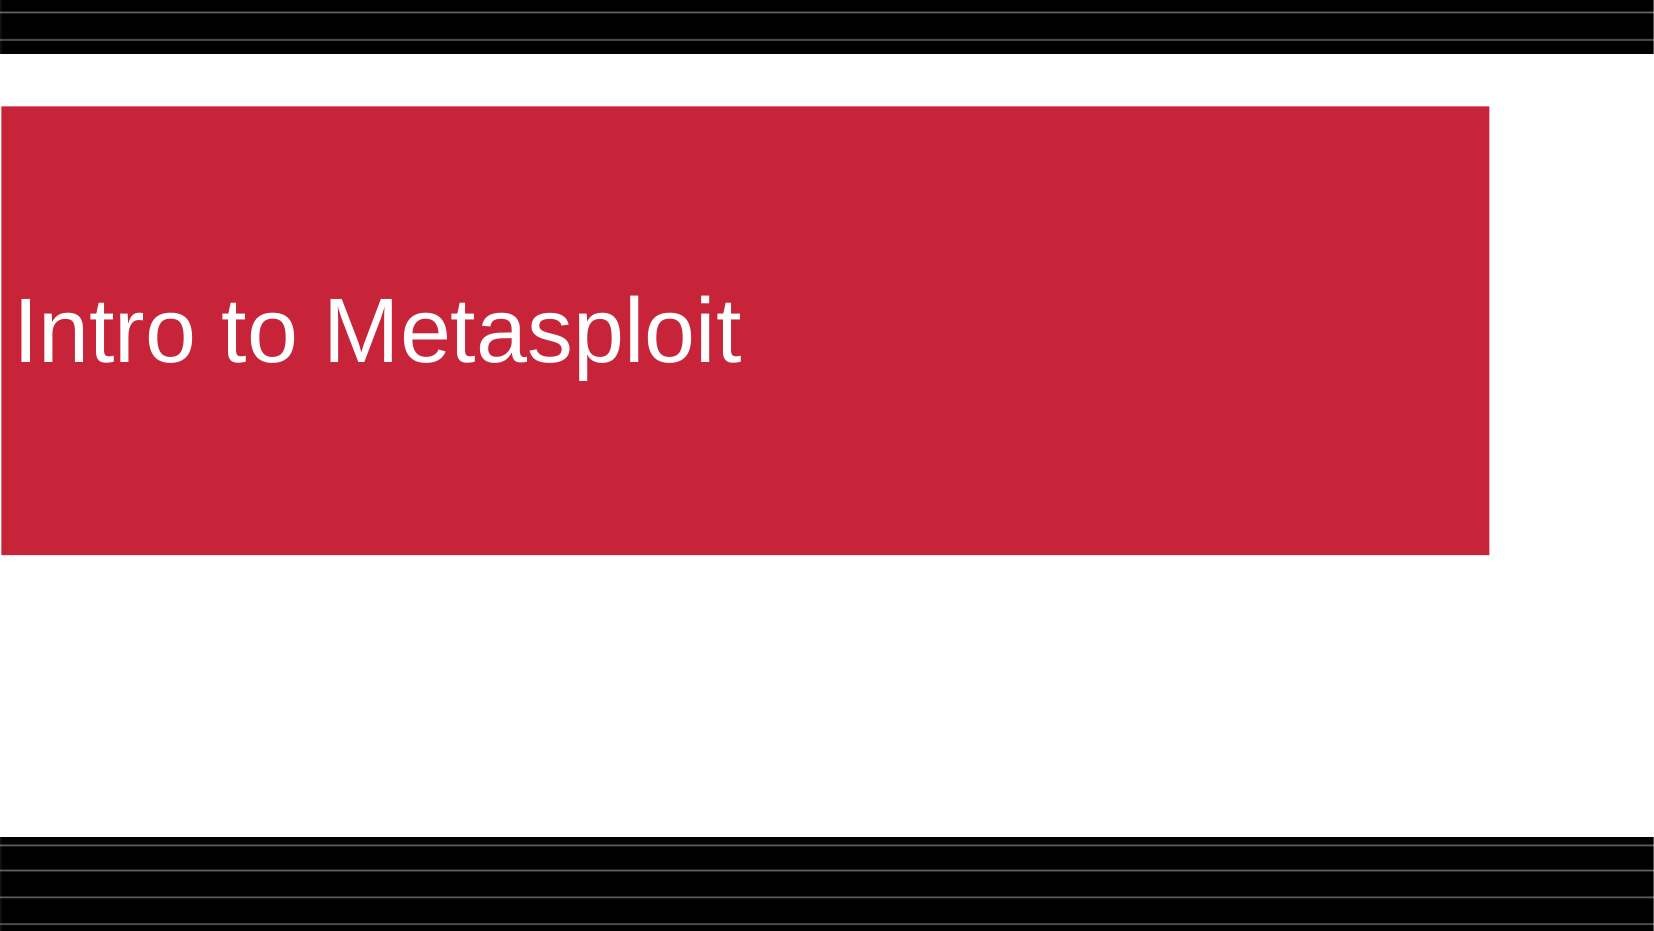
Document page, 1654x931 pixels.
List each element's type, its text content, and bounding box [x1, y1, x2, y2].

picture [0, 0, 1654, 54]
title Intro to Metasploit [1, 106, 1490, 556]
picture [0, 837, 1654, 931]
